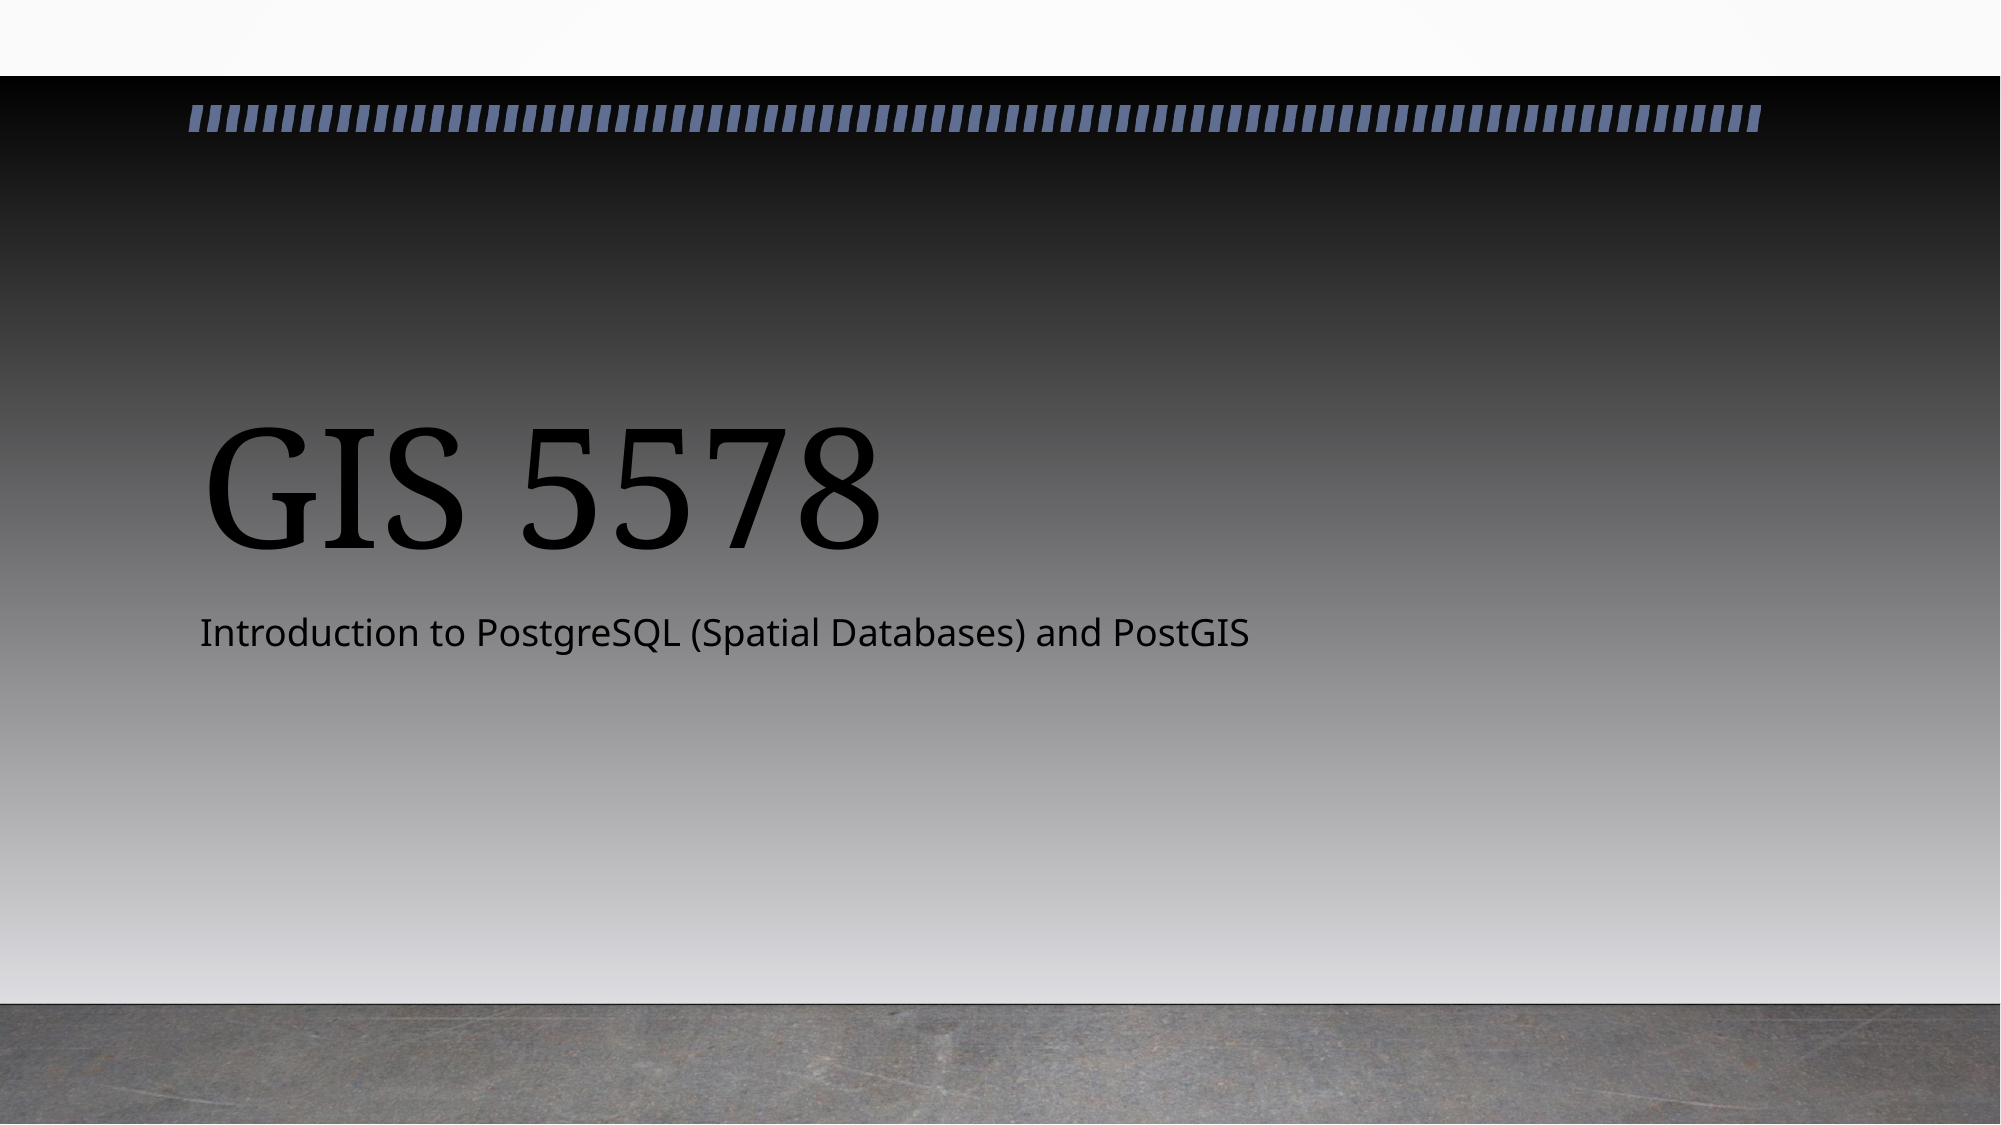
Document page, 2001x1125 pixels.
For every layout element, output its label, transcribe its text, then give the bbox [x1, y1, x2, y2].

title GIS 5578 [185, 155, 1602, 584]
subtitle Introduction to PostgreSQL (Spatial Databases) and PostGIS [185, 584, 1602, 761]
